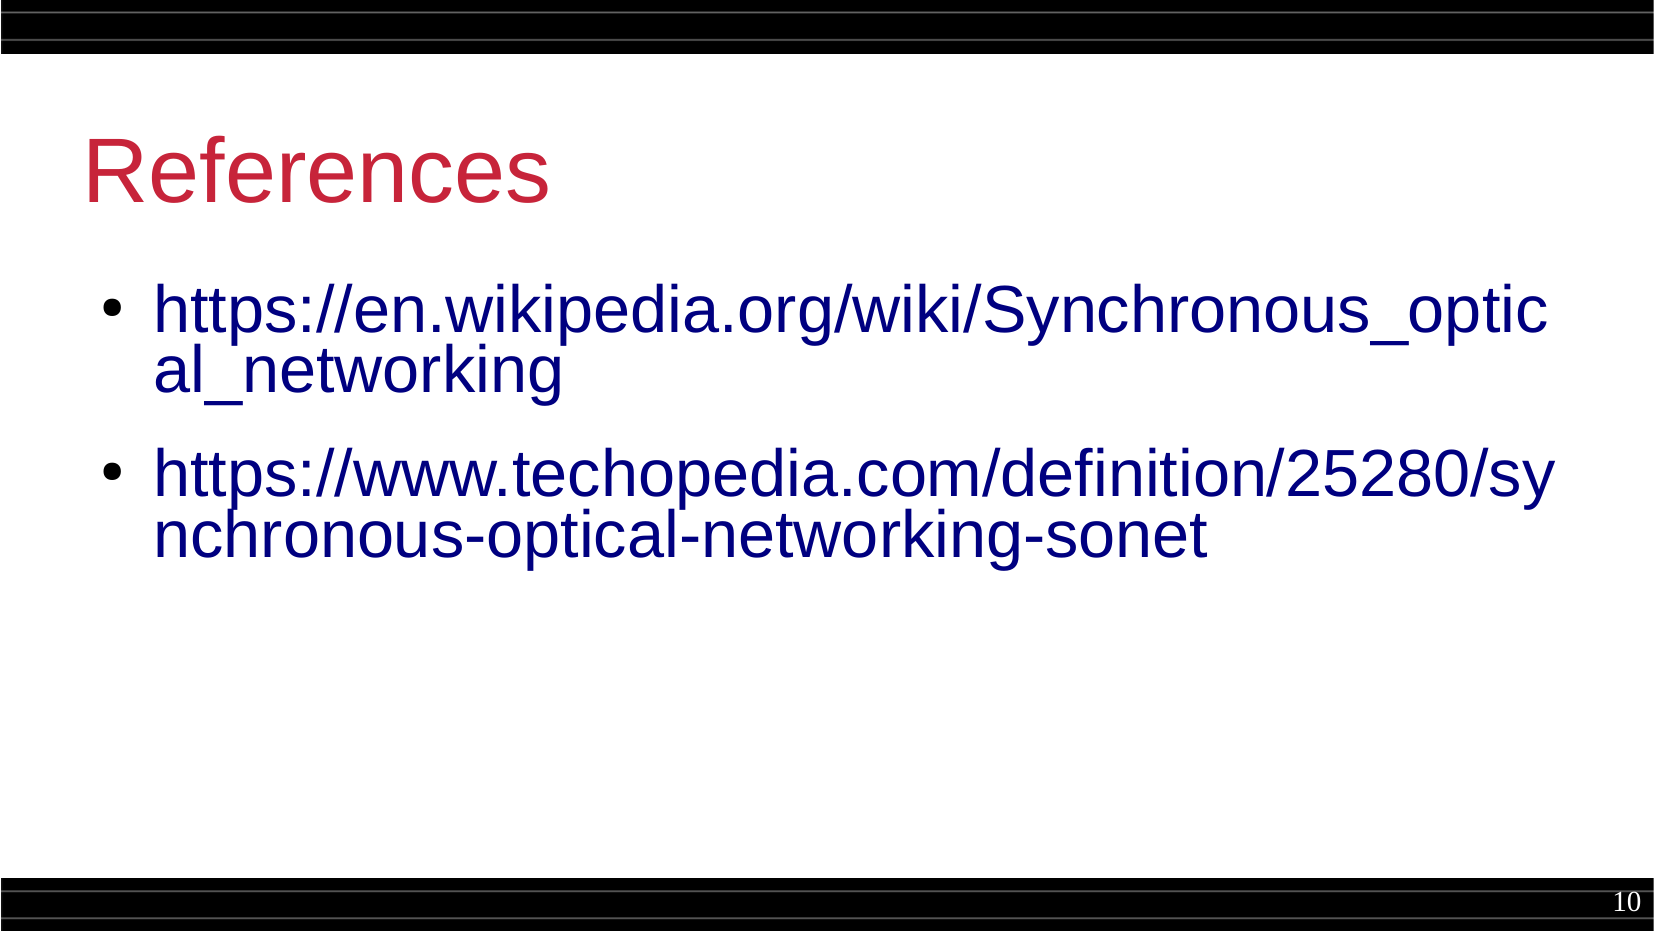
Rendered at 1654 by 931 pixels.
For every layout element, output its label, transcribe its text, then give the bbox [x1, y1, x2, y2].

title References [82, 92, 1571, 249]
list https://en.wikipedia.org/wiki/Synchronous_optical_networking https://www.techopedia.com/definition/25280/synchronous-optical-networking-sonet [82, 271, 1571, 758]
picture [1, 878, 1654, 931]
picture [1, 0, 1654, 54]
